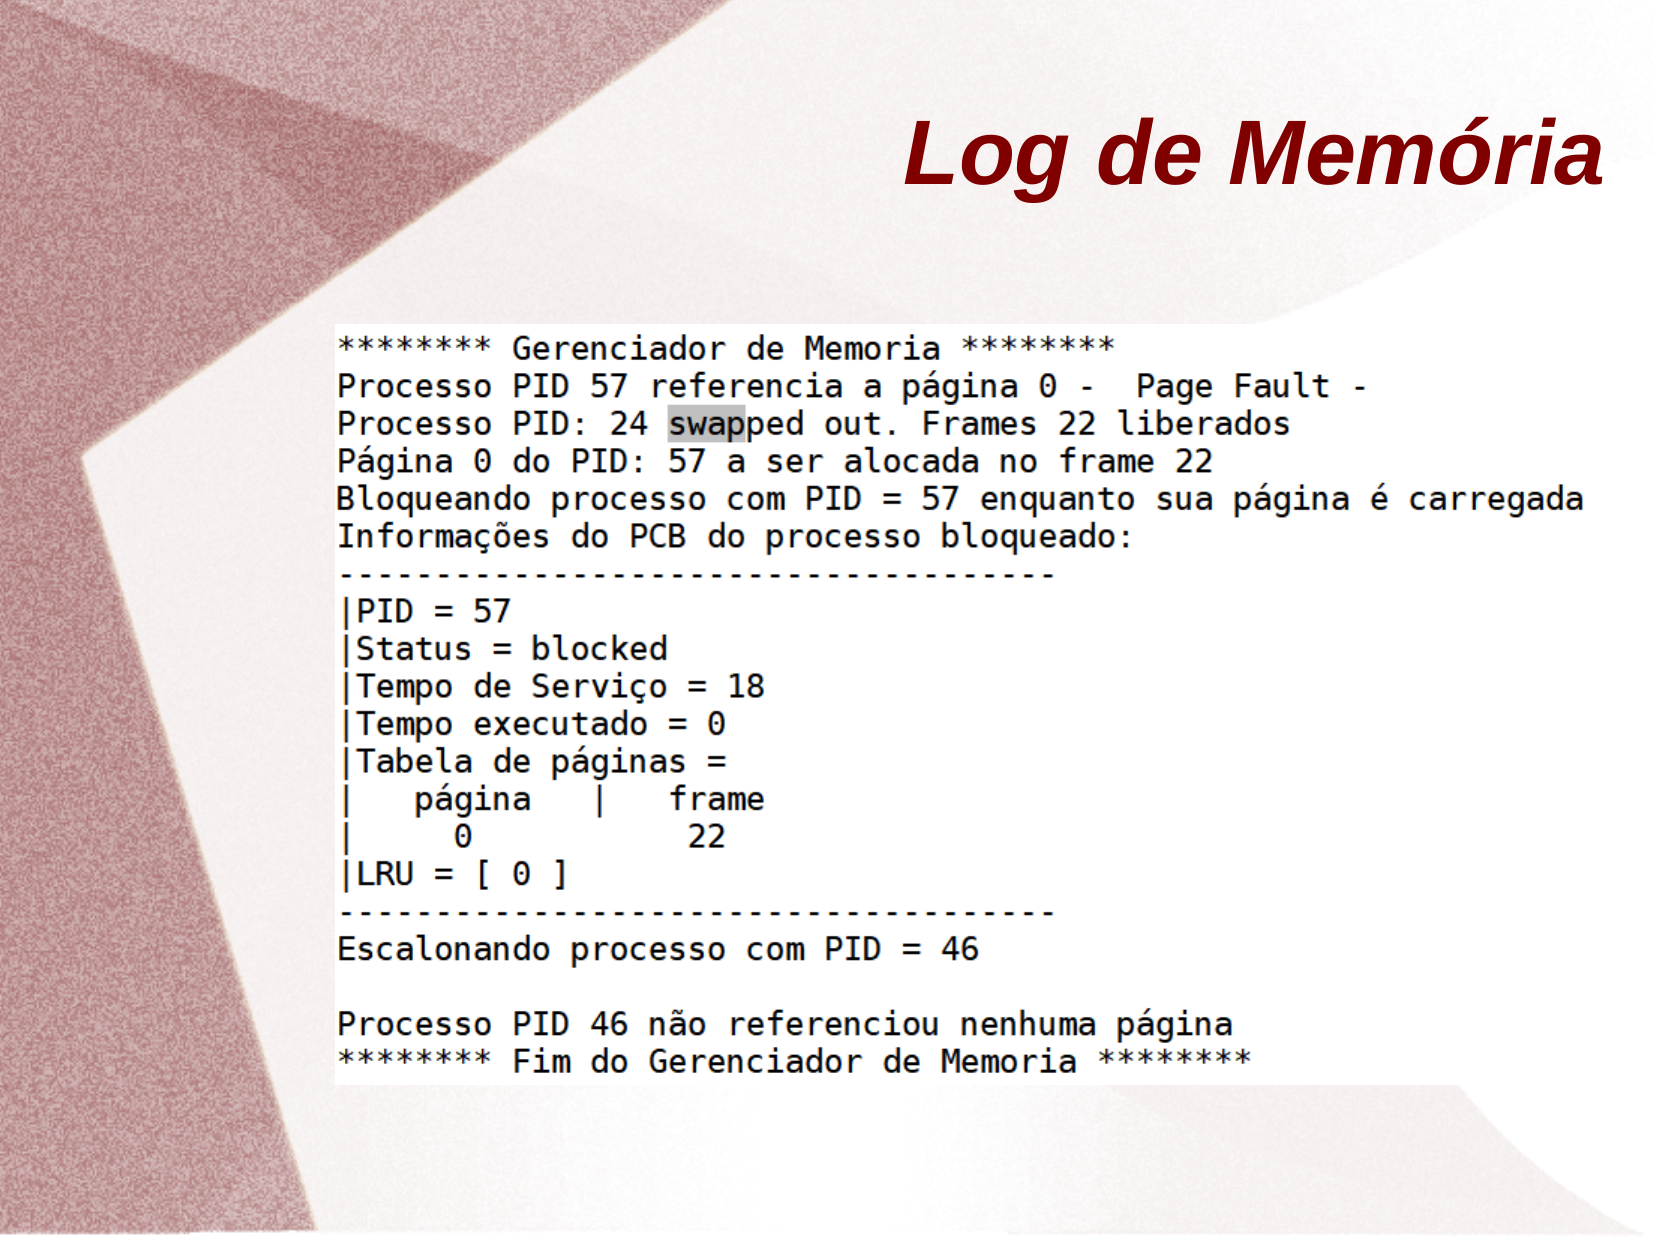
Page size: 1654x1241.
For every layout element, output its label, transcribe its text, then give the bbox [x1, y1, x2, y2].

picture [0, 0, 1654, 1241]
title Log de Memória [596, 49, 1607, 257]
